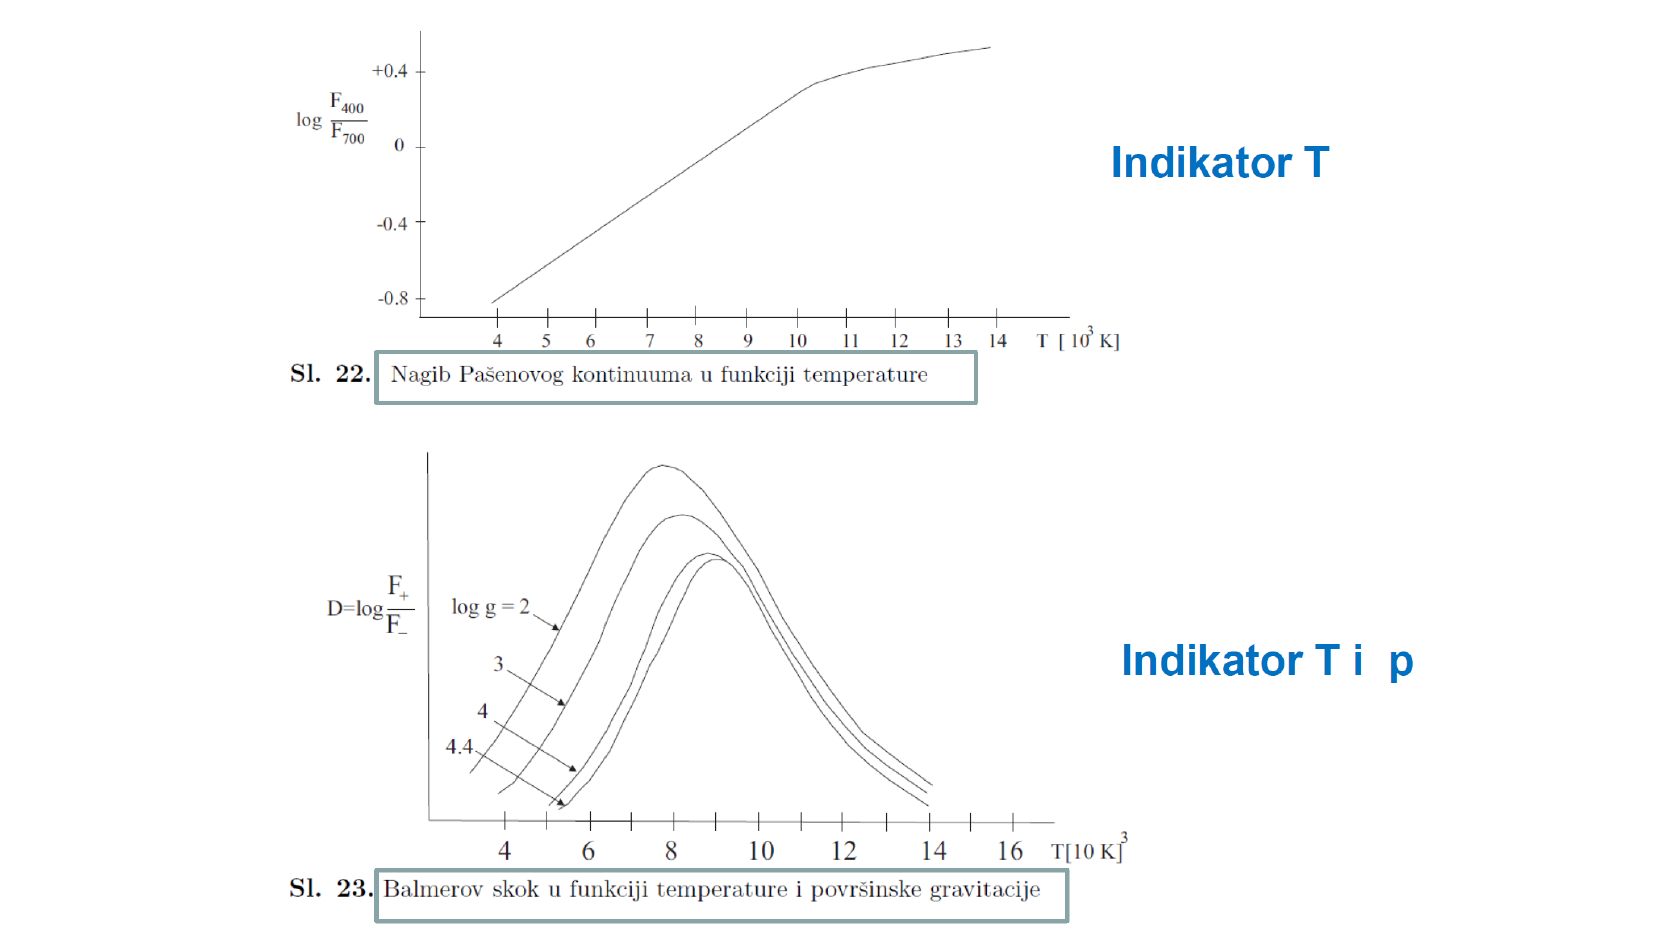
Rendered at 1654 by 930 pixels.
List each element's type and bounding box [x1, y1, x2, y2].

picture [262, 0, 1481, 930]
